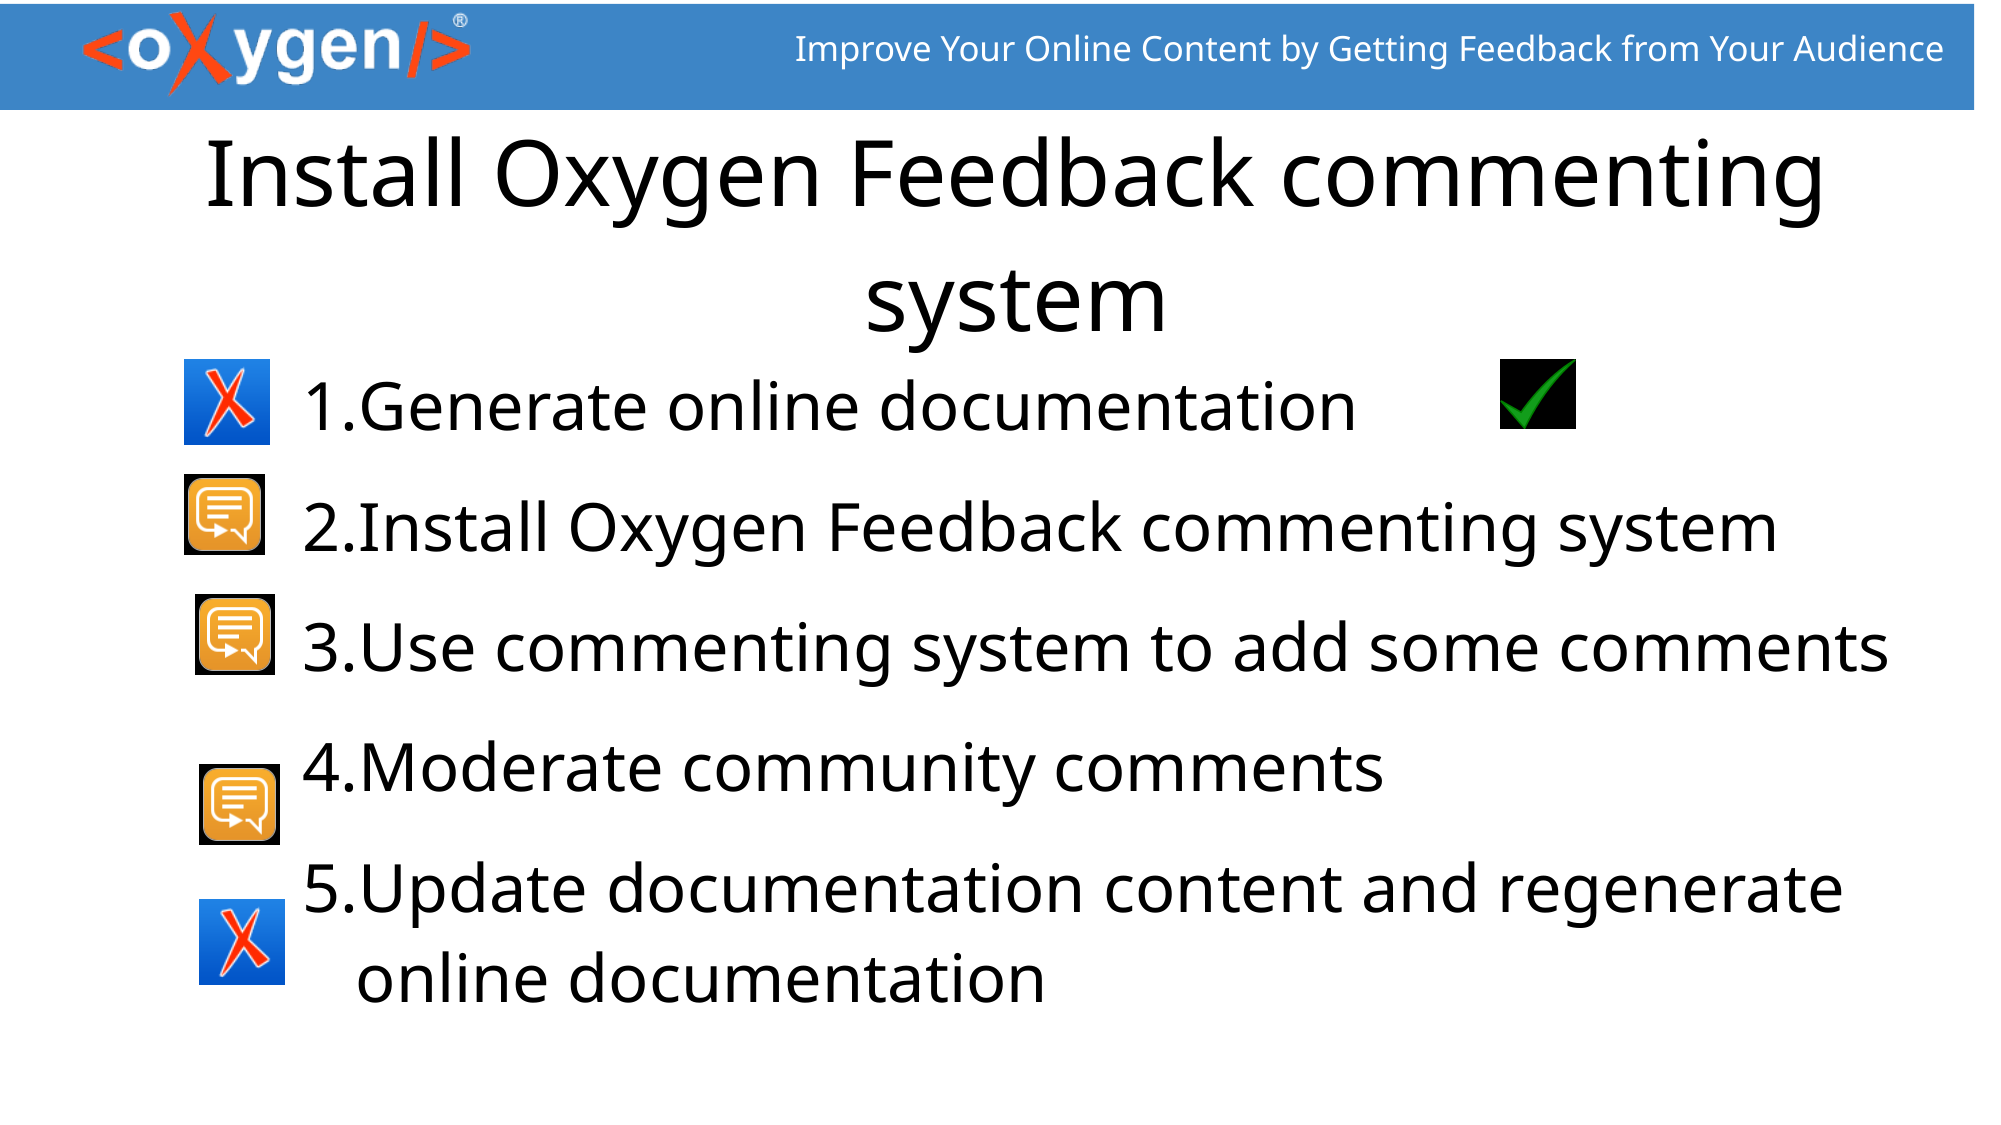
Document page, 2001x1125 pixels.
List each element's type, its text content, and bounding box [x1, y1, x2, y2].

picture [184, 359, 270, 445]
picture [184, 474, 265, 555]
picture [199, 899, 285, 985]
picture [1500, 359, 1576, 430]
picture [199, 764, 280, 845]
picture [75, 0, 488, 106]
title Install Oxygen Feedback commenting system [99, 126, 1900, 341]
picture [195, 594, 275, 675]
list Generate online documentation Install Oxygen Feedback commenting system Use commenting system to add some comments Moderate community comments Update documentation content and regenerate online documentation [285, 359, 1900, 1065]
